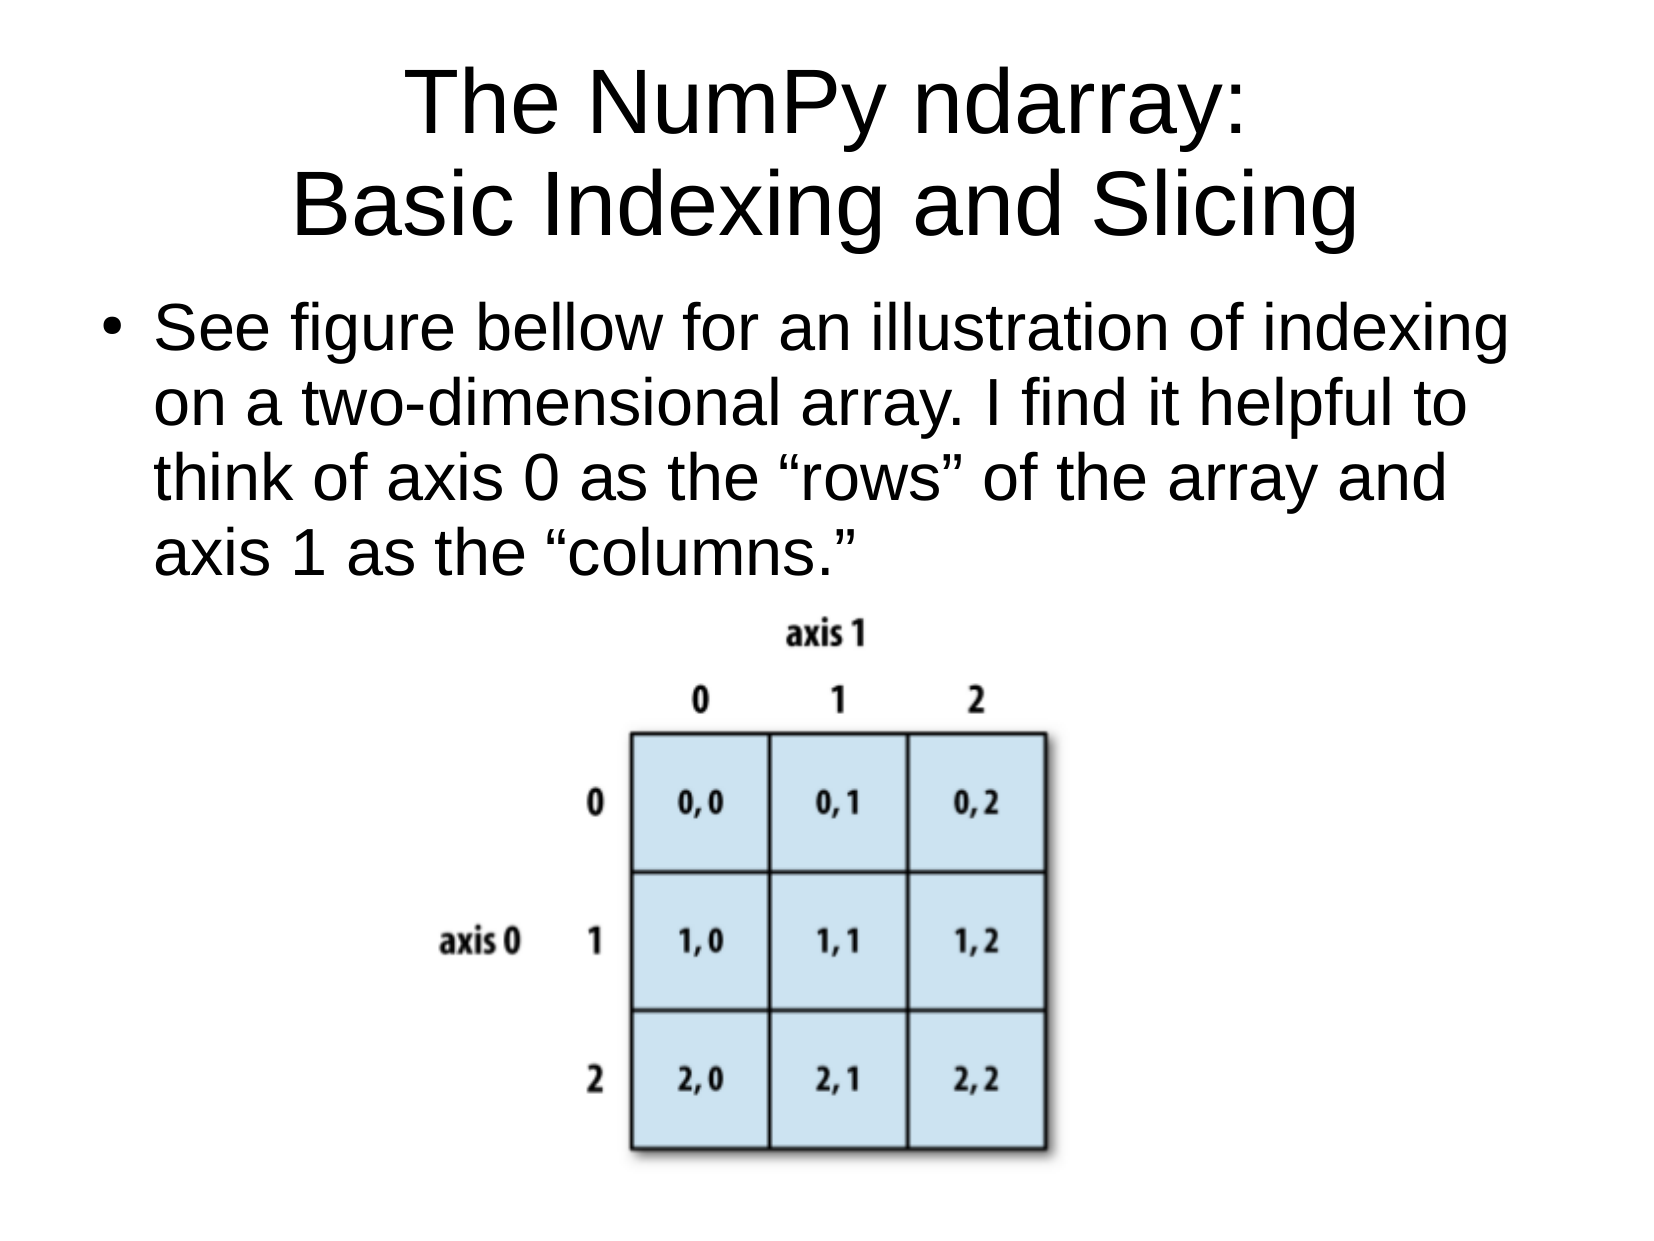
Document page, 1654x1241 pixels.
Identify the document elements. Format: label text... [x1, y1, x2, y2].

list See figure bellow for an illustration of indexing on a two-dimensional array. I find it helpful to think of axis 0 as the “rows” of the array and axis 1 as the “columns.” [82, 290, 1571, 1010]
title The NumPy ndarray: Basic Indexing and Slicing [82, 49, 1571, 257]
picture [372, 599, 1259, 1177]
